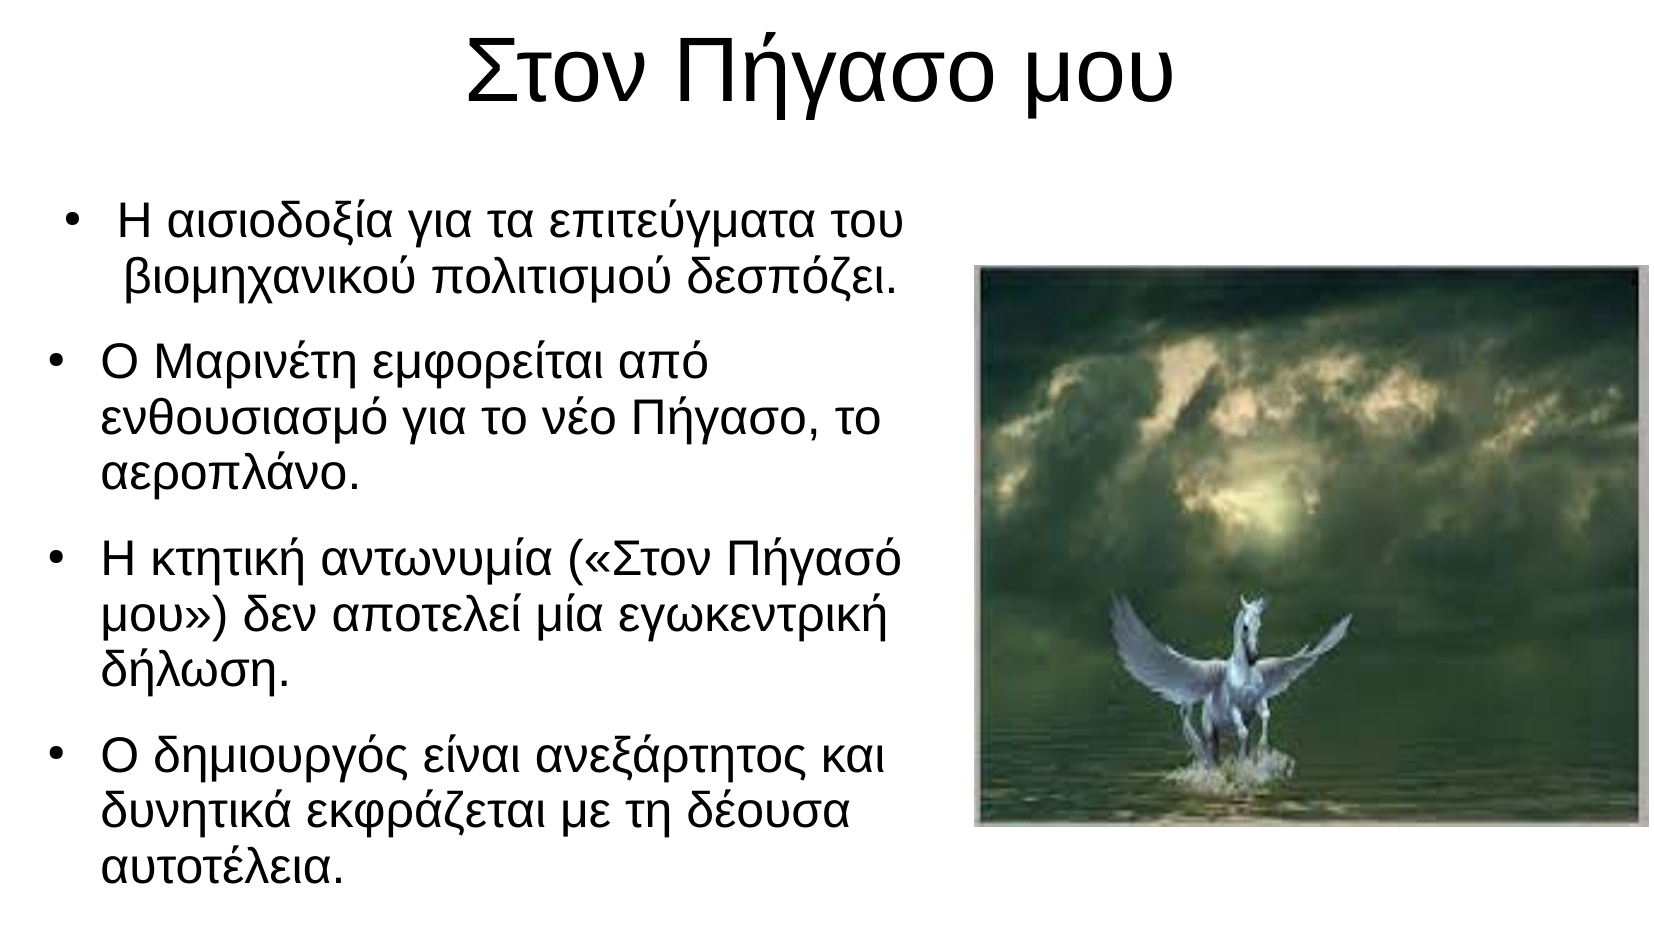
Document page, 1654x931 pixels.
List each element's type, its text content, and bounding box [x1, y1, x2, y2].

picture [974, 265, 1649, 827]
title Στον Πήγασο μου [76, 0, 1565, 148]
list Η αισιοδοξία για τα επιτεύγματα του βιομηχανικού πολιτισμού δεσπόζει. Ο Μαρινέτη εμφορείται από ενθουσιασμό για το νέο Πήγασο, το αεροπλάνο. Η κτητική αντωνυμία («Στον Πήγασό μου») δεν αποτελεί μία εγωκεντρική δήλωση. Ο δημιουργός είναι ανεξάρτητος και δυνητικά εκφράζεται με τη δέουσα αυτοτέλεια. [29, 192, 922, 905]
